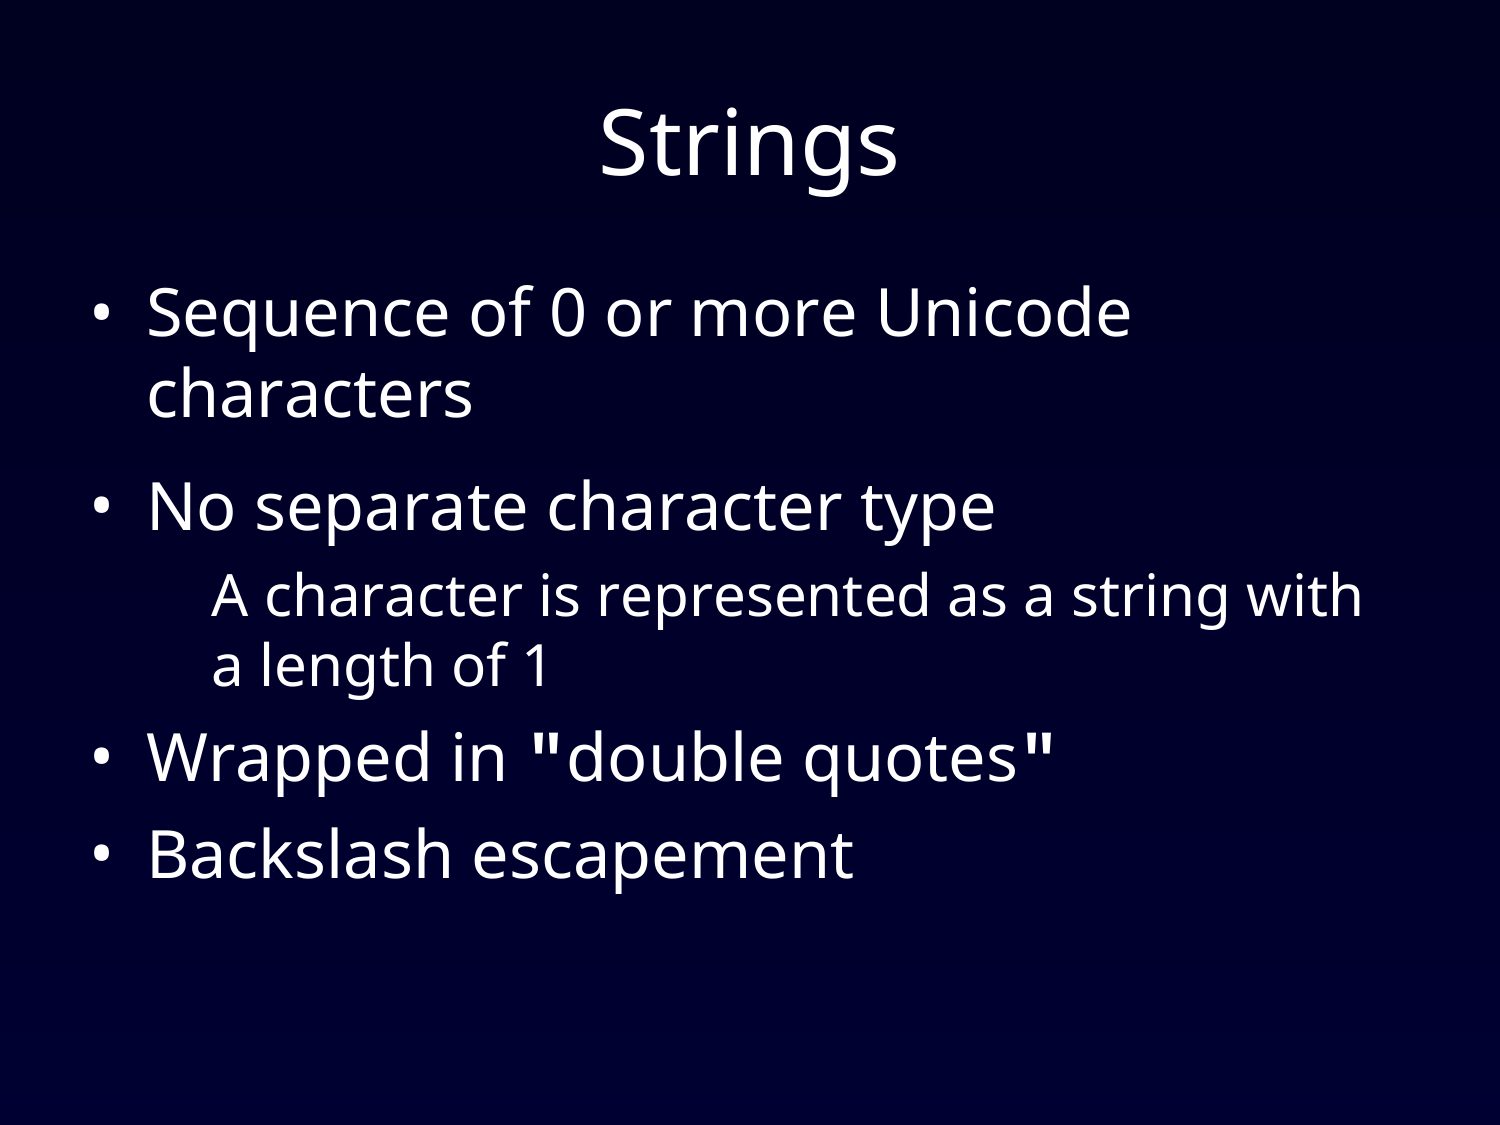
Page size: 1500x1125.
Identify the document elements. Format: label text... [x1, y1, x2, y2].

title Strings [75, 45, 1426, 233]
list Sequence of 0 or more Unicode characters No separate character type A character is represented as a string with a length of 1 Wrapped in "double quotes" Backslash escapement [75, 262, 1426, 1101]
